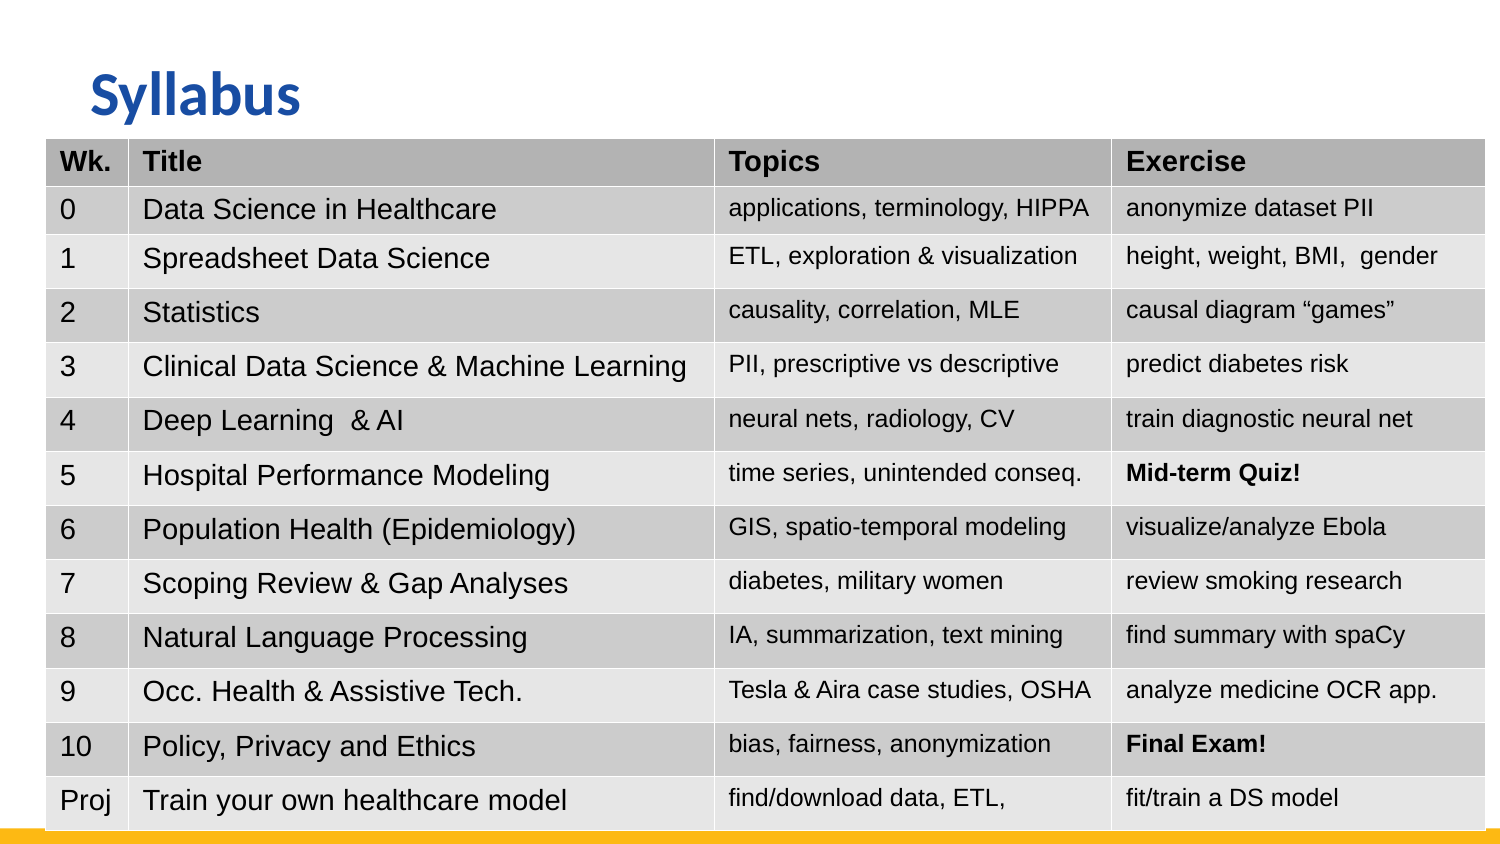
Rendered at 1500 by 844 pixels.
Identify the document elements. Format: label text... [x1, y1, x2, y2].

table_cell Mid-term Quiz! [1112, 452, 1485, 505]
table_cell causality, correlation, MLE [715, 289, 1111, 342]
table_cell Hospital Performance Modeling [129, 452, 714, 505]
table_cell ETL, exploration & visualization [715, 235, 1111, 288]
table_cell causal diagram “games” [1112, 289, 1485, 342]
table_cell find/download data, ETL, [715, 777, 1111, 830]
table_cell 7 [46, 560, 128, 613]
table_cell Final Exam! [1112, 723, 1485, 776]
table_cell applications, terminology, HIPPA [715, 187, 1111, 234]
table_cell train diagnostic neural net [1112, 398, 1485, 451]
table_cell Statistics [129, 289, 714, 342]
table_cell neural nets, radiology, CV [715, 398, 1111, 451]
table_cell visualize/analyze Ebola [1112, 506, 1485, 559]
table_cell IA, summarization, text mining [715, 614, 1111, 668]
table_cell 2 [46, 289, 128, 342]
table_cell Clinical Data Science & Machine Learning [129, 343, 714, 397]
table_header Exercise [1112, 139, 1485, 186]
table_cell 5 [46, 452, 128, 505]
table_cell 3 [46, 343, 128, 397]
table_cell analyze medicine OCR app. [1112, 669, 1485, 722]
table_cell time series, unintended conseq. [715, 452, 1111, 505]
table_header Wk. [46, 139, 128, 186]
table_cell GIS, spatio-temporal modeling [715, 506, 1111, 559]
table_cell fit/train a DS model [1112, 777, 1485, 830]
table_cell predict diabetes risk [1112, 343, 1485, 397]
table_cell height, weight, BMI, gender [1112, 235, 1485, 288]
table_cell bias, fairness, anonymization [715, 723, 1111, 776]
table_cell 4 [46, 398, 128, 451]
table_cell anonymize dataset PII [1112, 187, 1485, 234]
table_cell Occ. Health & Assistive Tech. [129, 669, 714, 722]
table_header Title [129, 139, 714, 186]
table_cell 0 [46, 187, 128, 234]
table_cell 8 [46, 614, 128, 668]
table_cell Deep Learning & AI [129, 398, 714, 451]
table_cell Policy, Privacy and Ethics [129, 723, 714, 776]
table_cell Train your own healthcare model [129, 777, 714, 830]
table_cell 10 [46, 723, 128, 776]
table_cell diabetes, military women [715, 560, 1111, 613]
title Syllabus [75, 0, 1425, 138]
table_cell Spreadsheet Data Science [129, 235, 714, 288]
table_cell PII, prescriptive vs descriptive [715, 343, 1111, 397]
table_cell Tesla & Aira case studies, OSHA [715, 669, 1111, 722]
table_cell Population Health (Epidemiology) [129, 506, 714, 559]
table_cell Natural Language Processing [129, 614, 714, 668]
table_cell 1 [46, 235, 128, 288]
table_cell Scoping Review & Gap Analyses [129, 560, 714, 613]
table_cell 9 [46, 669, 128, 722]
table_cell Data Science in Healthcare [129, 187, 714, 234]
table_cell find summary with spaCy [1112, 614, 1485, 668]
table_header Topics [715, 139, 1111, 186]
table_cell 6 [46, 506, 128, 559]
table_cell Proj [46, 777, 128, 830]
table_cell review smoking research [1112, 560, 1485, 613]
